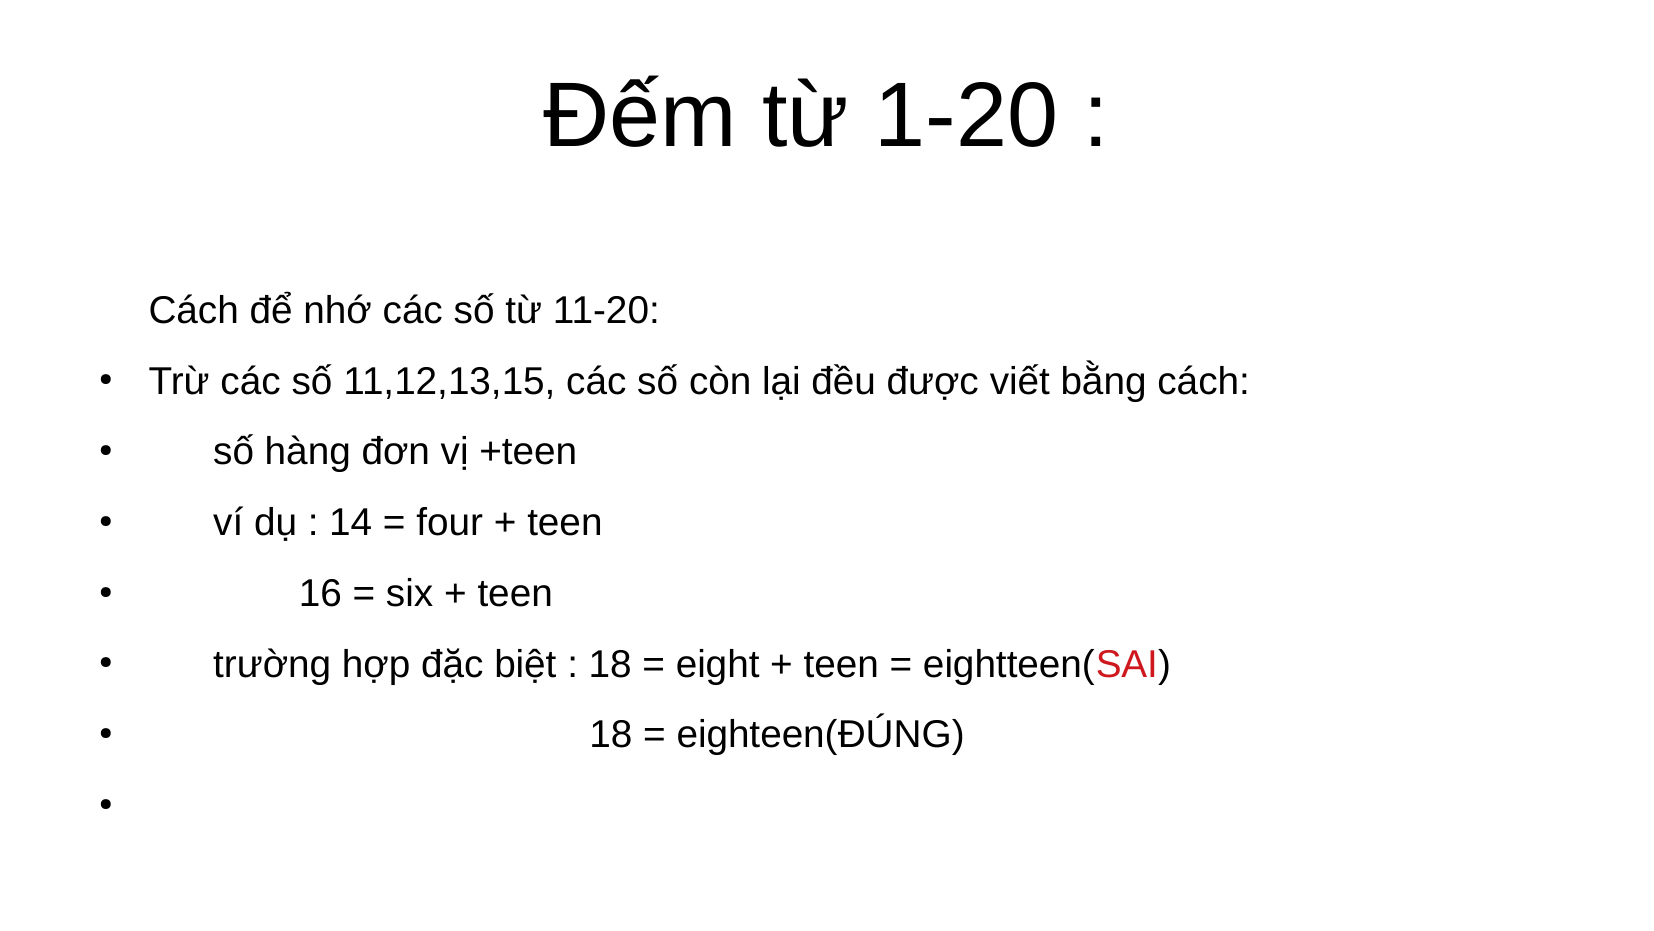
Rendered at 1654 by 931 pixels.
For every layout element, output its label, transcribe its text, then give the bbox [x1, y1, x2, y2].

list Cách để nhớ các số từ 11-20: Trừ các số 11,12,13,15, các số còn lại đều được viết bằng cách: số hàng đơn vị +teen ví dụ : 14 = four + teen 16 = six + teen trường hợp đặc biệt : 18 = eight + teen = eightteen(SAI) 18 = eighteen(ĐÚNG) [82, 217, 1571, 758]
title Đếm từ 1-20 : [82, 37, 1571, 193]
